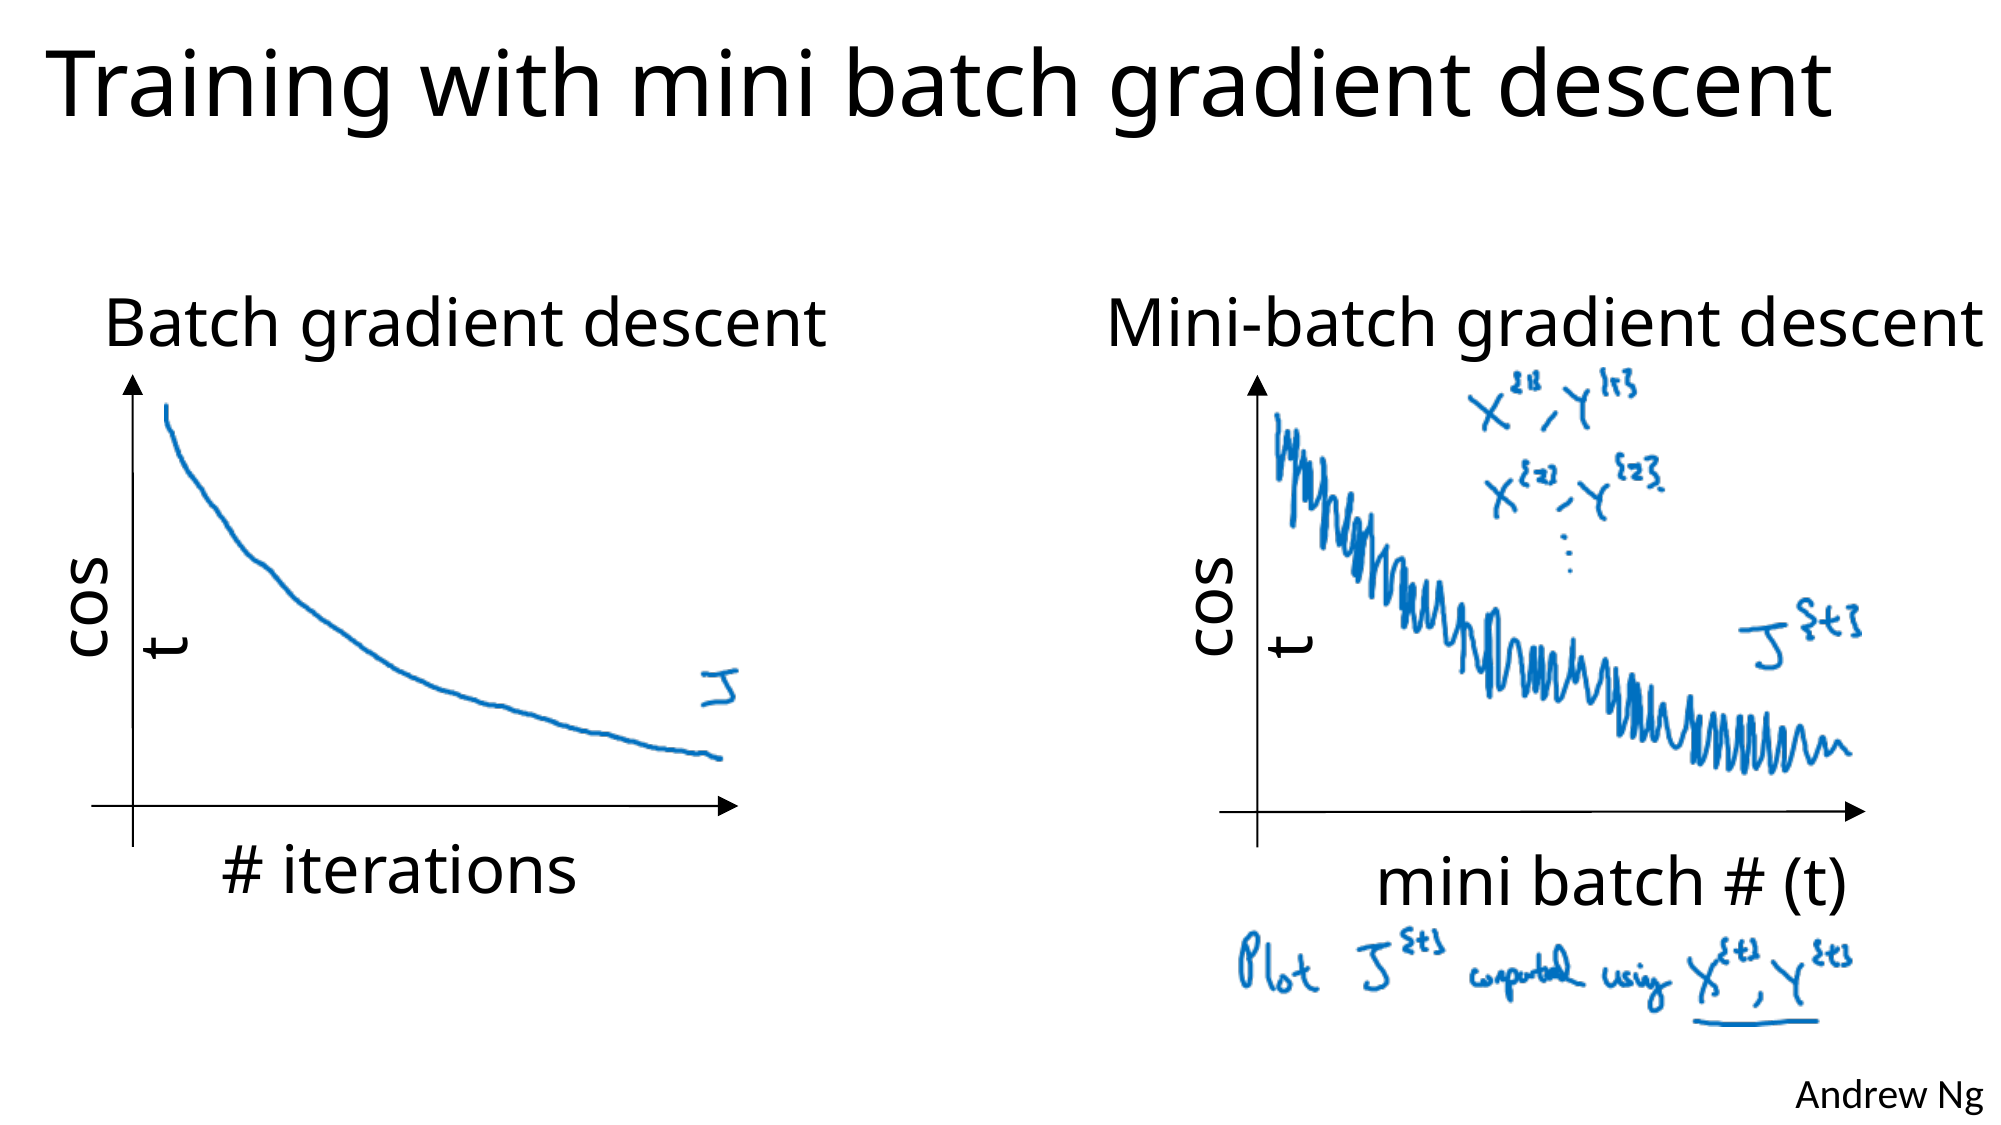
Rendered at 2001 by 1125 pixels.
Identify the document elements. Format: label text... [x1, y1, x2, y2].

text_box Mini-batch gradient descent [1091, 272, 2000, 367]
text_box Batch gradient descent [89, 272, 844, 367]
text_box cost [33, 522, 164, 676]
title Training with mini batch gradient descent [30, 29, 2000, 248]
picture [164, 367, 1862, 1027]
